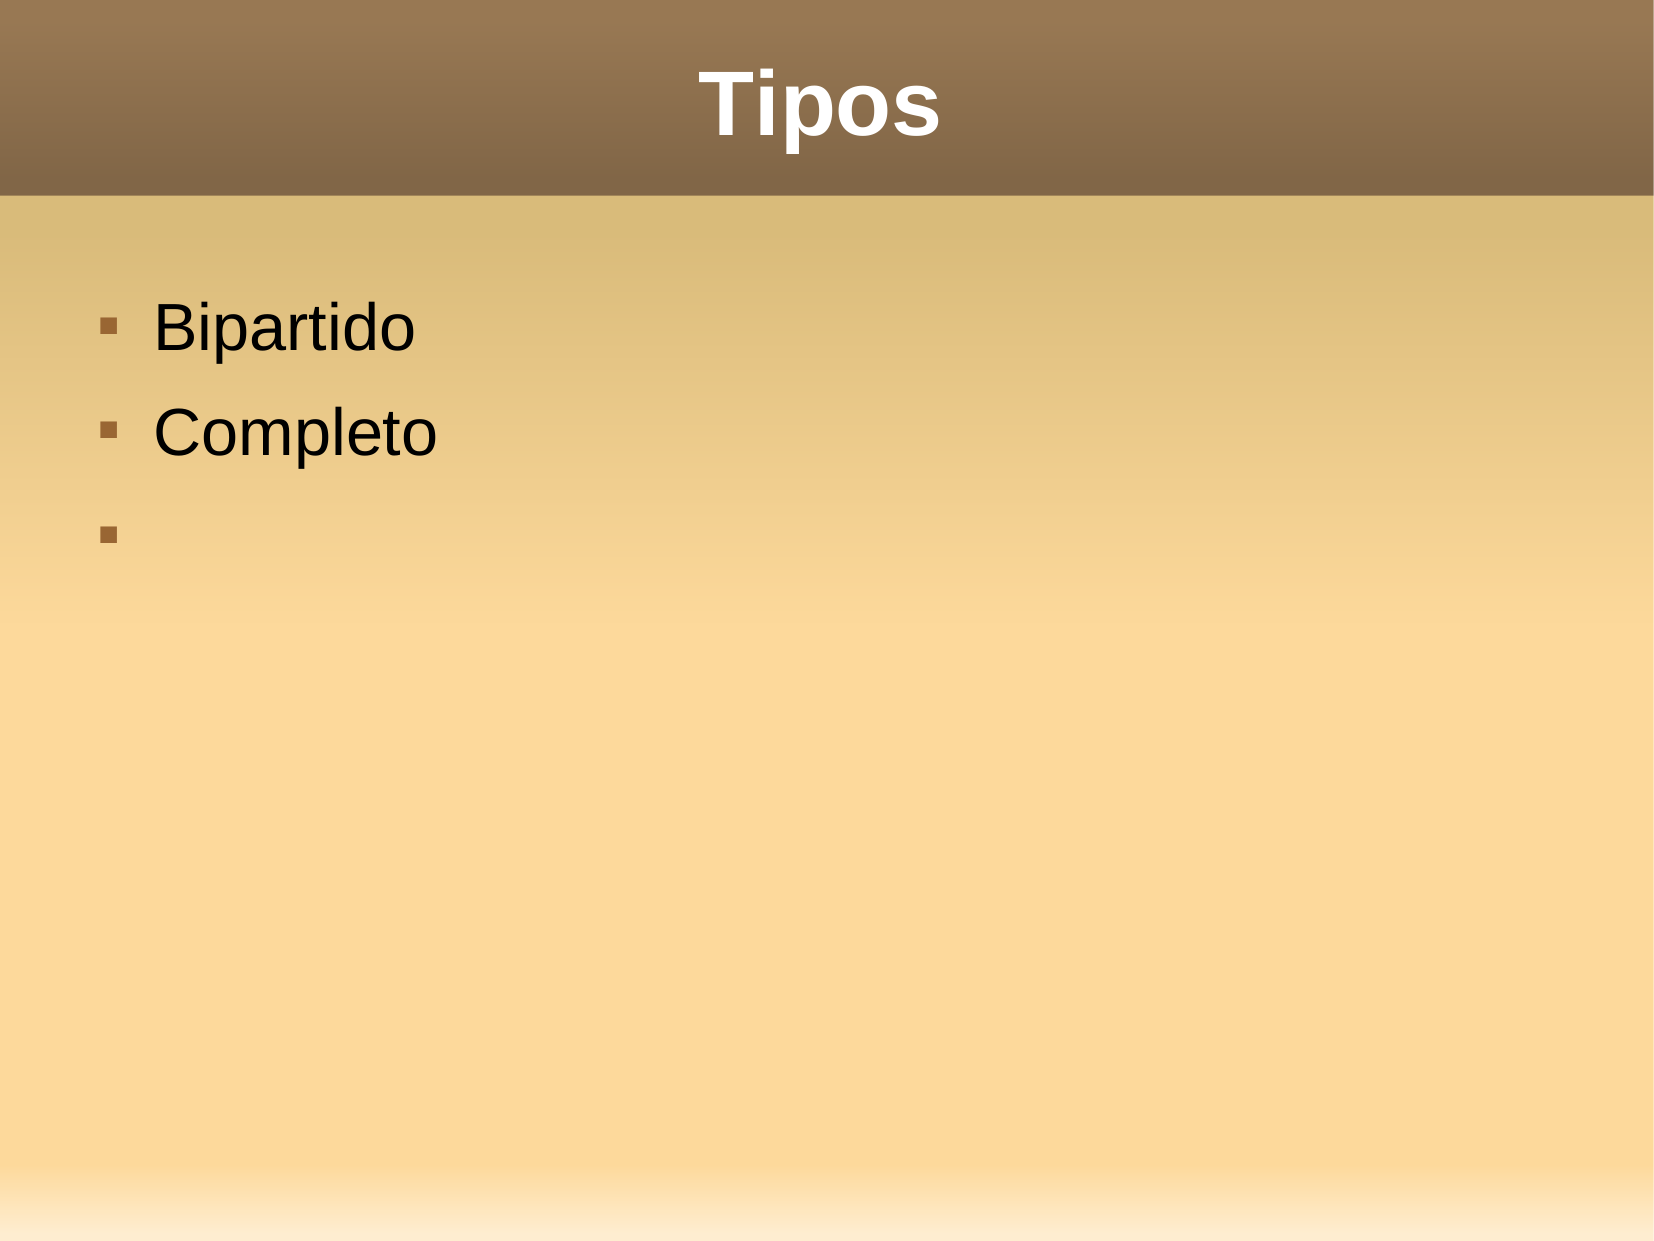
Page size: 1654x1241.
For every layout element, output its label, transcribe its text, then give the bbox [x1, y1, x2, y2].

list Bipartido Completo [82, 290, 1571, 1094]
picture [0, 0, 1654, 1241]
title Tipos [76, 7, 1565, 200]
